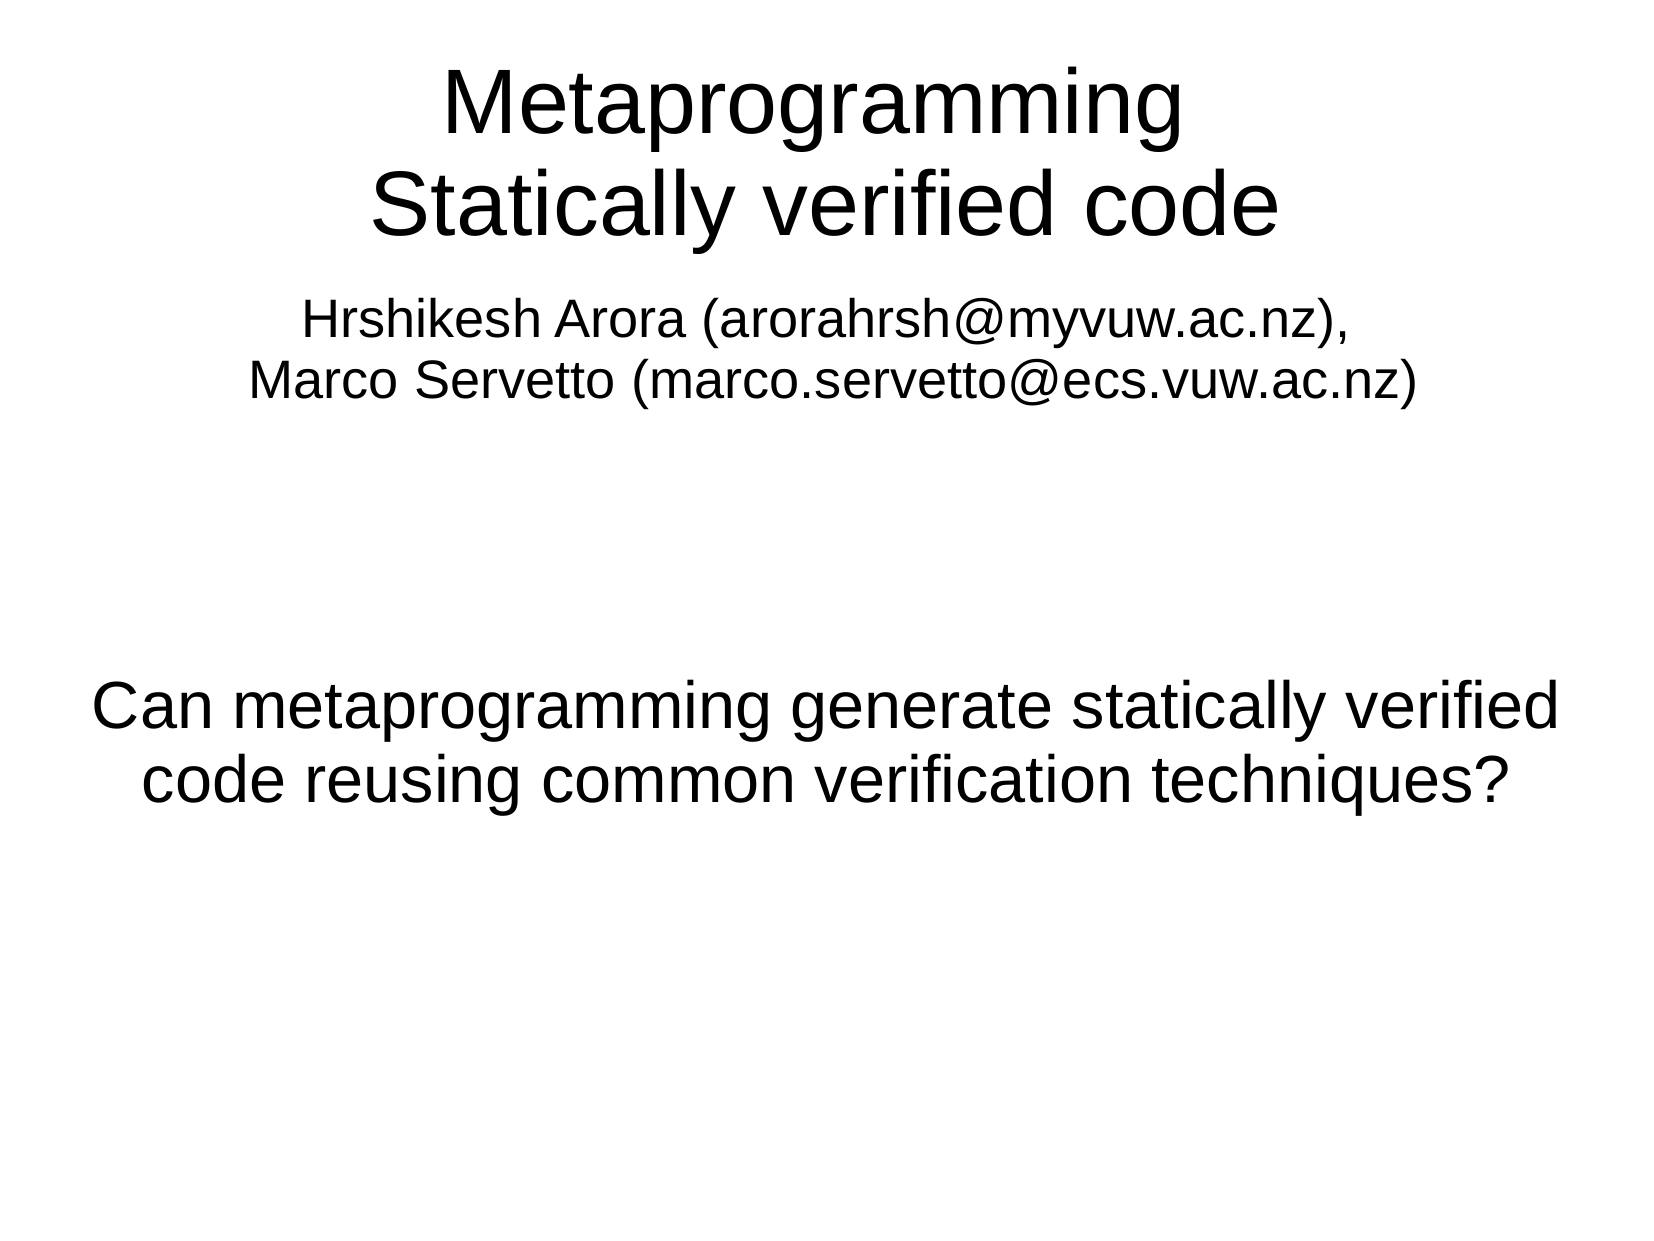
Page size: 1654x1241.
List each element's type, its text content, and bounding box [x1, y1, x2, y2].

subtitle Hrshikesh Arora (arorahrsh@myvuw.ac.nz), Marco Servetto (marco.servetto@ecs.vuw.ac.nz) [82, 288, 1571, 420]
text_box Can metaprogramming generate statically verified code reusing common verification techniques? [47, 420, 1607, 1140]
title Metaprogramming Statically verified code [82, 49, 1571, 257]
